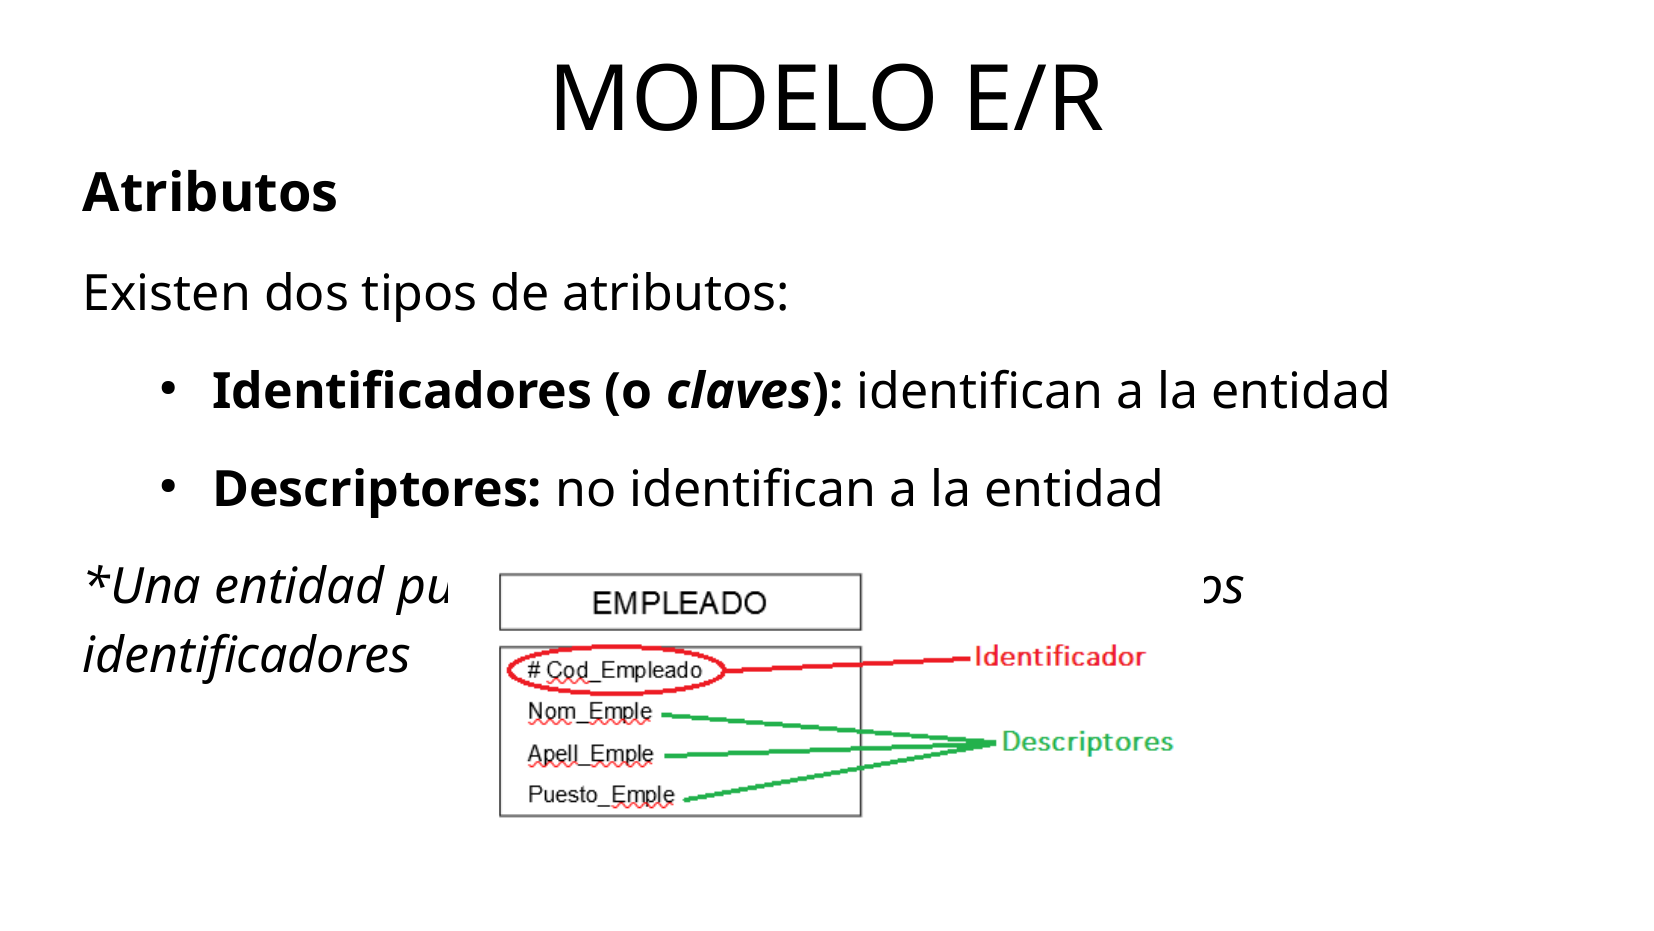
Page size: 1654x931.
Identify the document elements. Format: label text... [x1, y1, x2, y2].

picture [448, 543, 1204, 851]
list Atributos Existen dos tipos de atributos: Identificadores (o claves): identifican a la entidad Descriptores: no identifican a la entidad *Una entidad puede contener uno o varios atributos identificadores [82, 153, 1571, 851]
title MODELO E/R [82, 37, 1571, 153]
